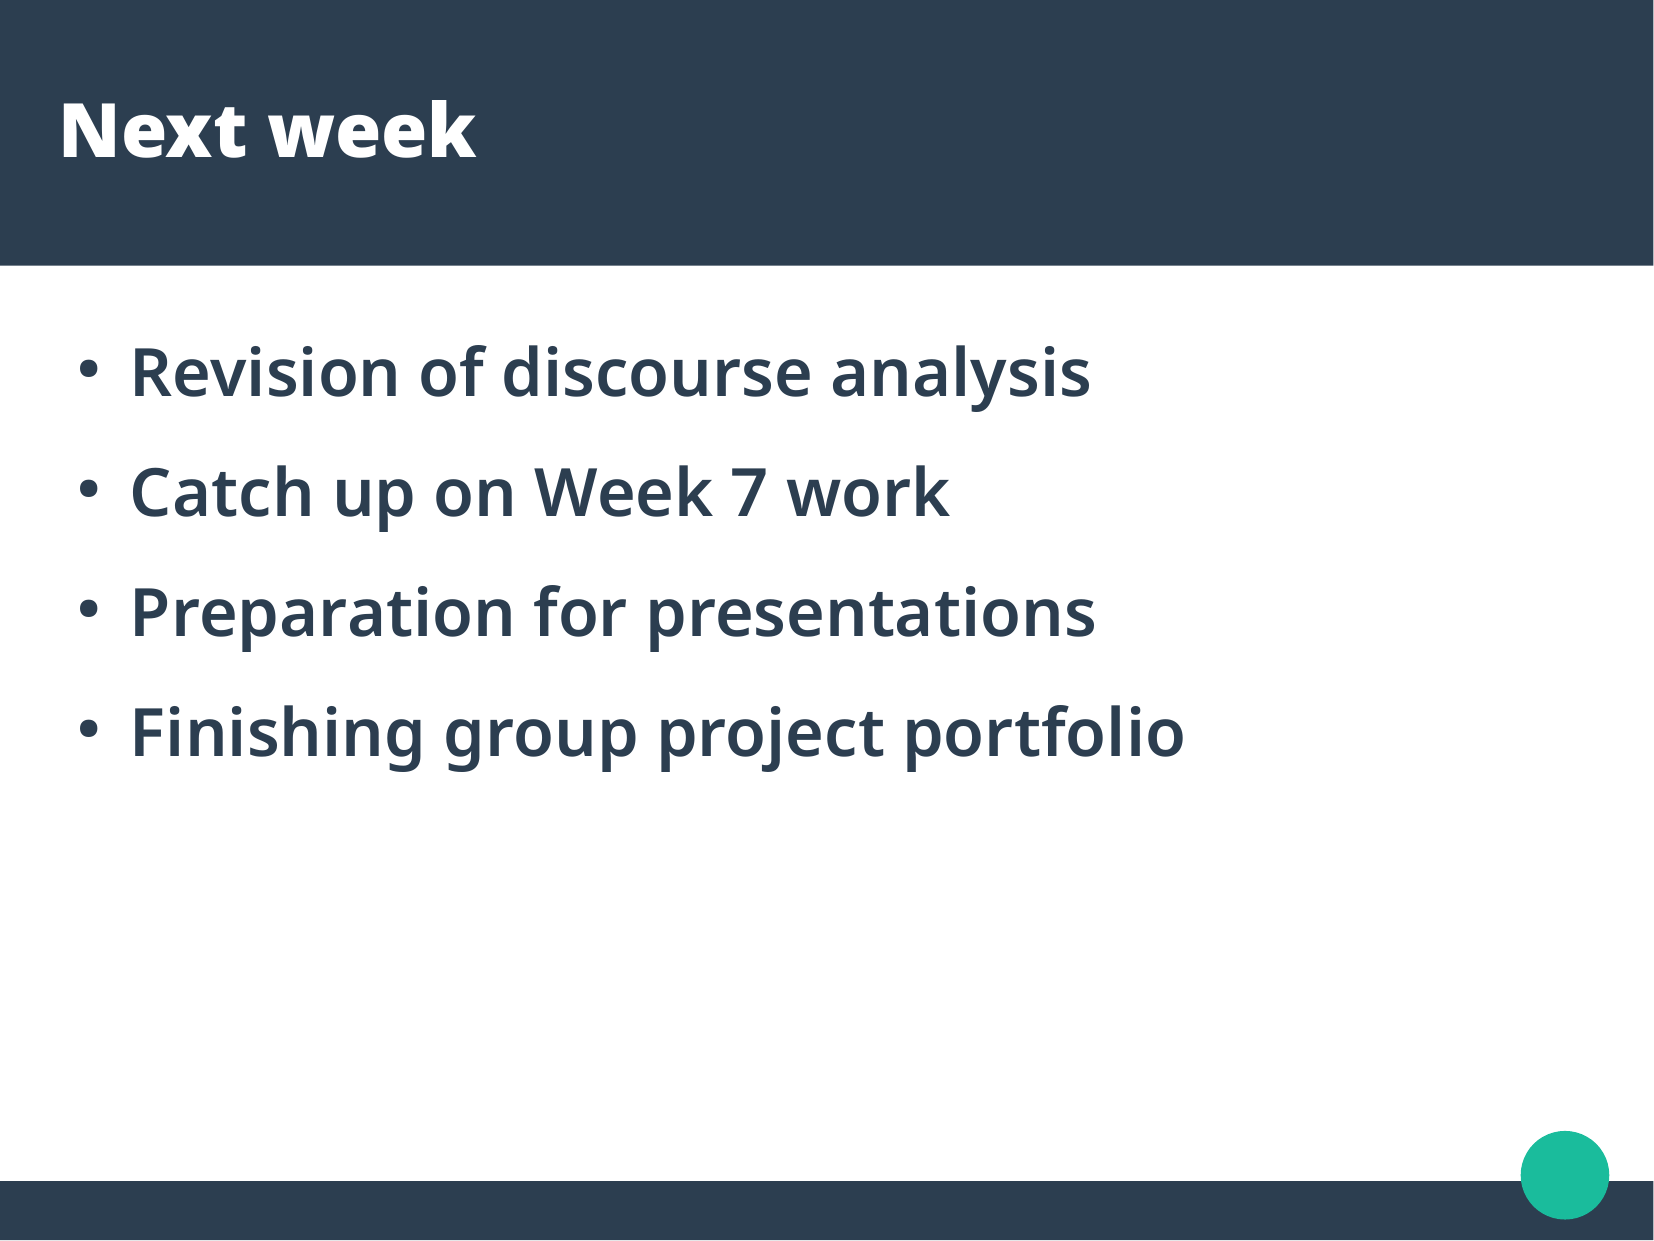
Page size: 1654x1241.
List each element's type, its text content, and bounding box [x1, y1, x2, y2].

list Revision of discourse analysis Catch up on Week 7 work Preparation for presentations Finishing group project portfolio [59, 324, 1595, 1152]
title Next week [59, 49, 1595, 207]
